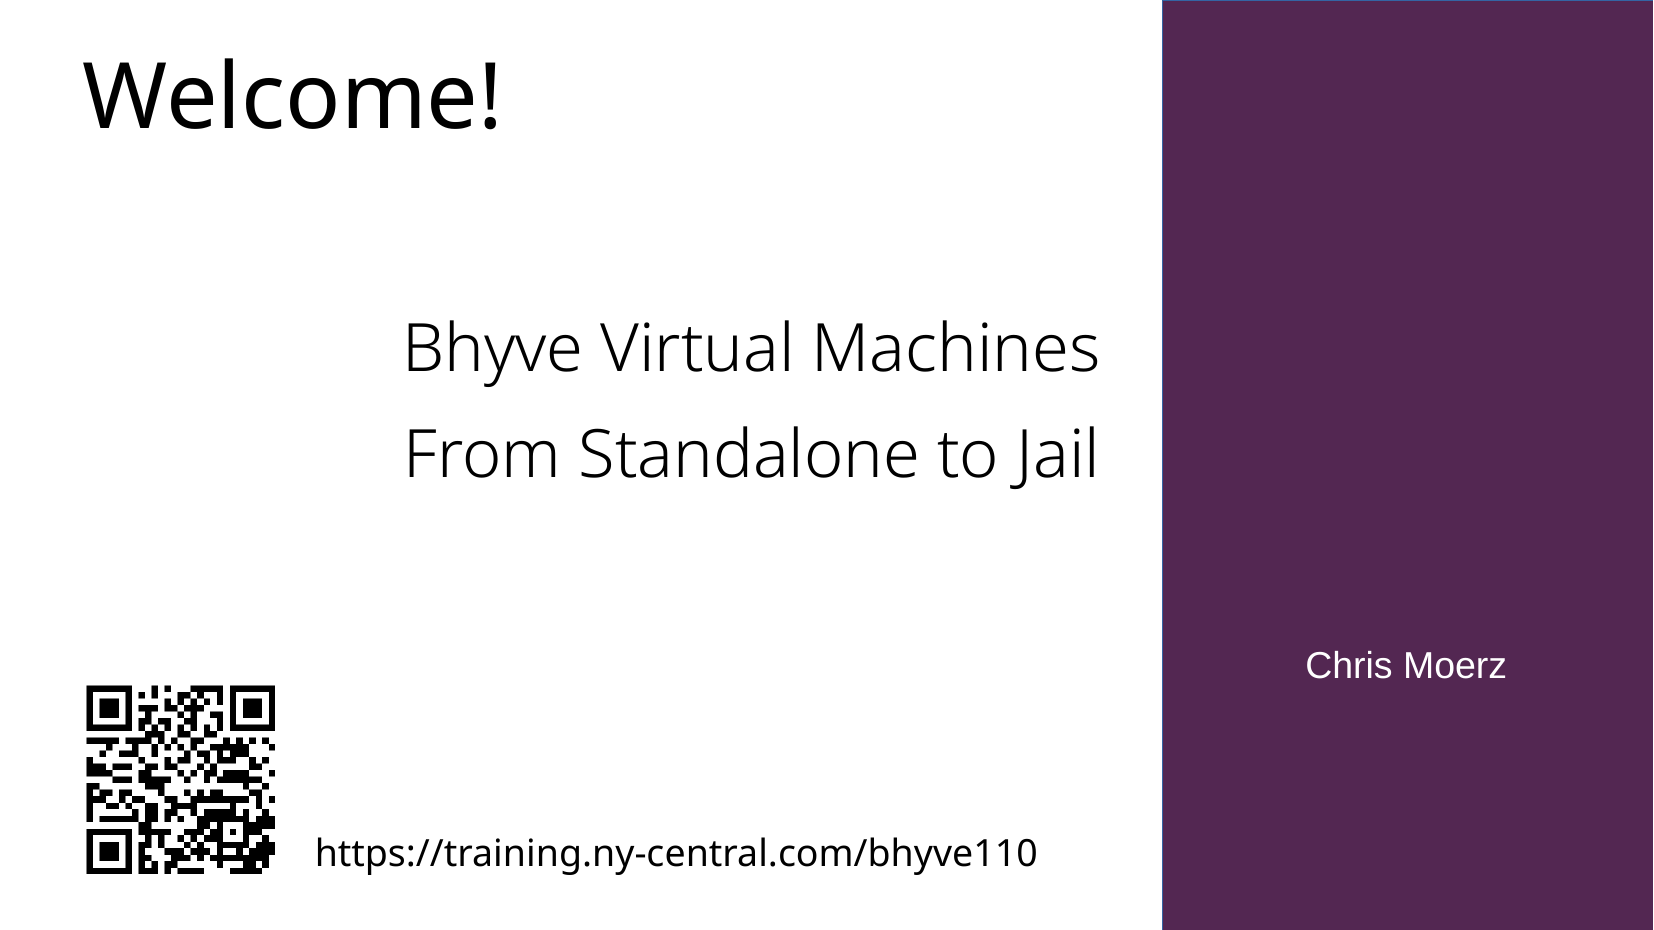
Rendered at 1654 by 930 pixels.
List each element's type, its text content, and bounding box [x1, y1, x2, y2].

list Bhyve Virtual Machines From Standalone to Jail [112, 300, 1101, 638]
text_box https://training.ny-central.com/bhyve110 [300, 819, 1613, 930]
text_box [1162, 0, 1653, 930]
title Welcome! [82, 37, 1571, 150]
picture [60, 659, 301, 901]
text_box Chris Moerz [1237, 637, 1576, 788]
